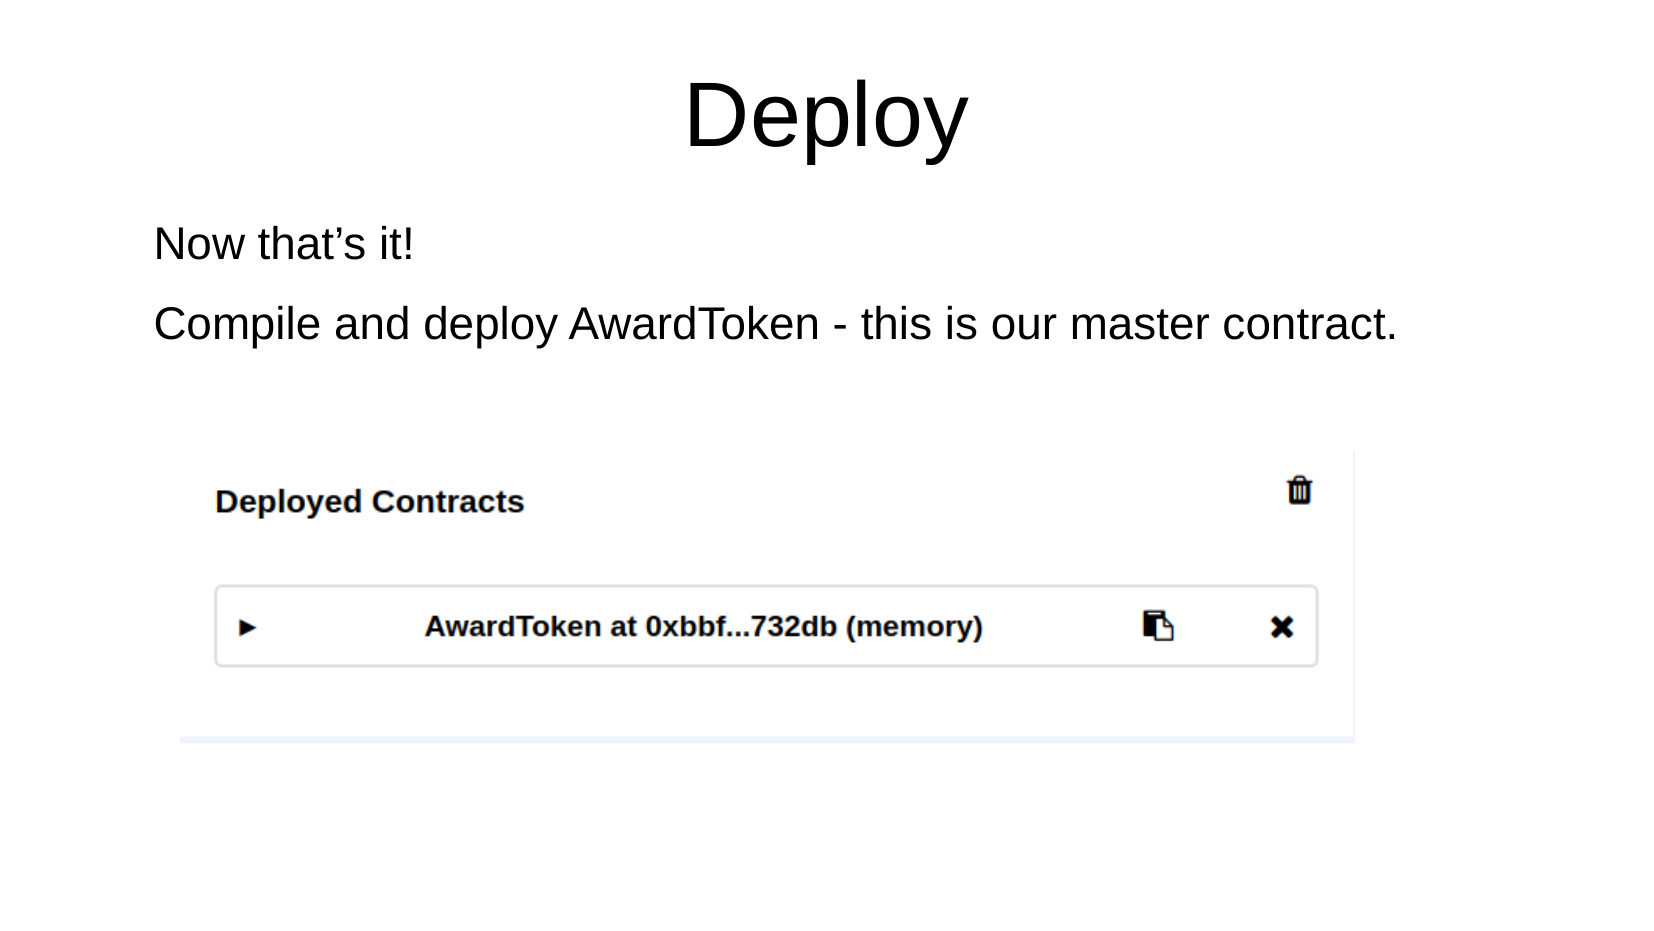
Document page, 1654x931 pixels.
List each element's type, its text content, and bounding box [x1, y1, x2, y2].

list Now that’s it! Compile and deploy AwardToken - this is our master contract. [82, 217, 1571, 758]
picture [180, 450, 1355, 743]
title Deploy [82, 37, 1571, 193]
